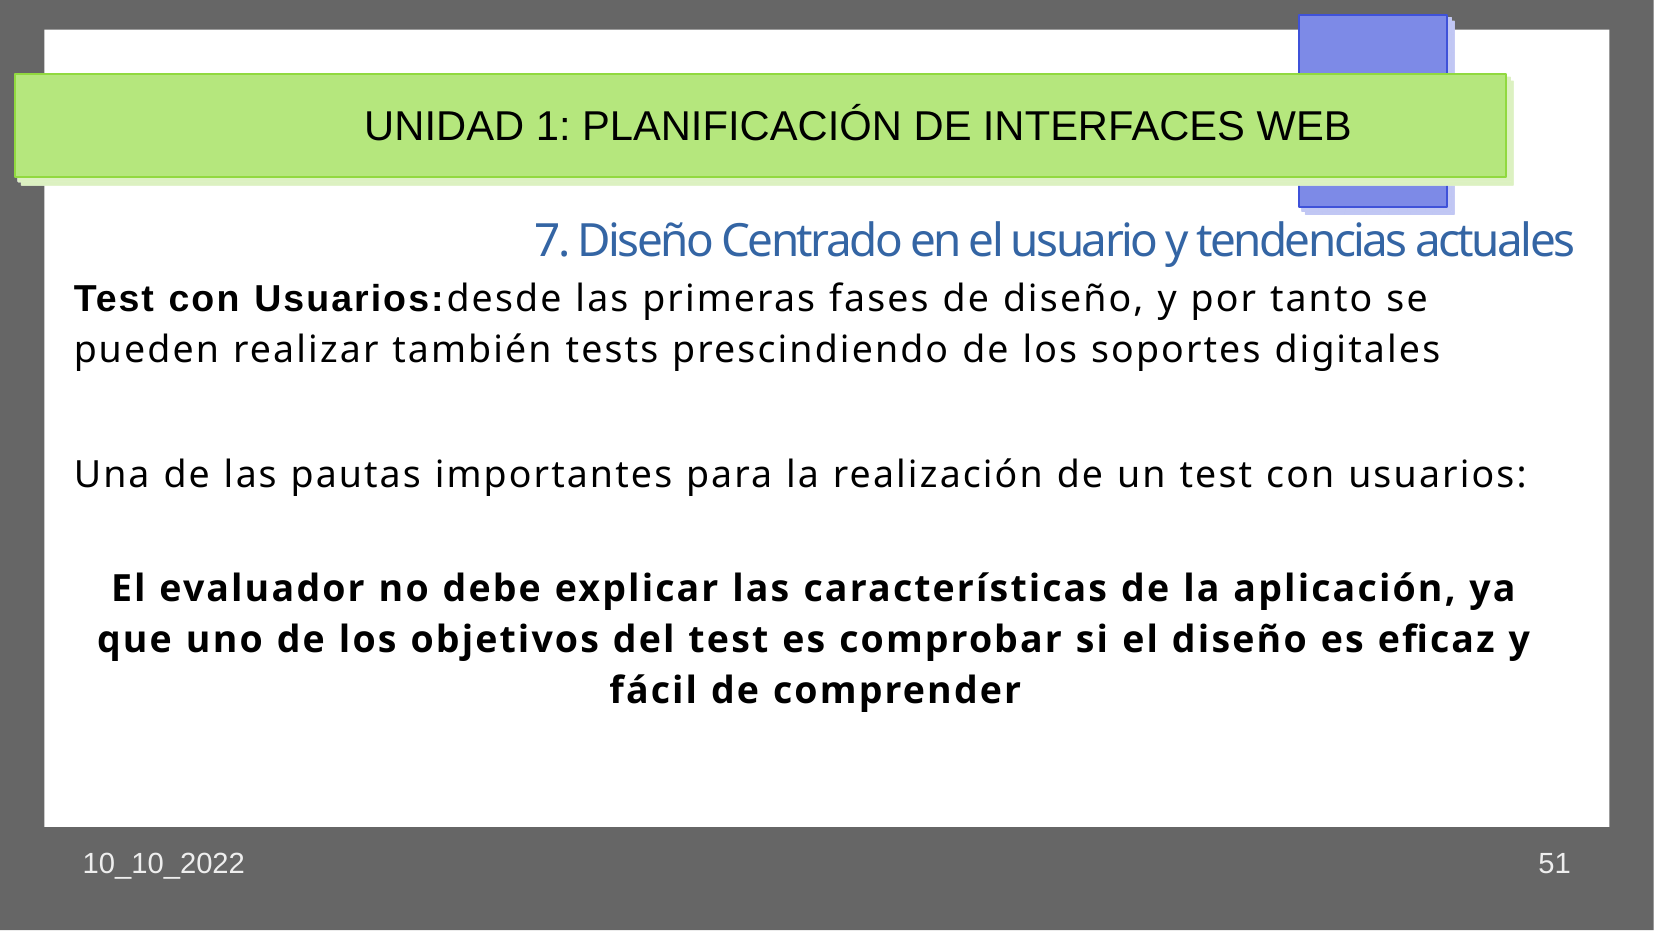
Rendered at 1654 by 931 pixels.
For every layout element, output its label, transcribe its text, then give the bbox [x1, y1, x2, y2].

text_box Test con Usuarios:desde las primeras fases de diseño, y por tanto se pueden realizar también tests prescindiendo de los soportes digitales Una de las pautas importantes para la realización de un test con usuarios: El evaluador no debe explicar las características de la aplicación, ya que uno de los objetivos del test es comprobar si el diseño es eficaz y fácil de comprender [59, 263, 1572, 842]
title UNIDAD 1: PLANIFICACIÓN DE INTERFACES WEB [29, 73, 1447, 178]
text_box 7. Diseño Centrado en el usuario y tendencias actuales [58, 206, 1595, 841]
